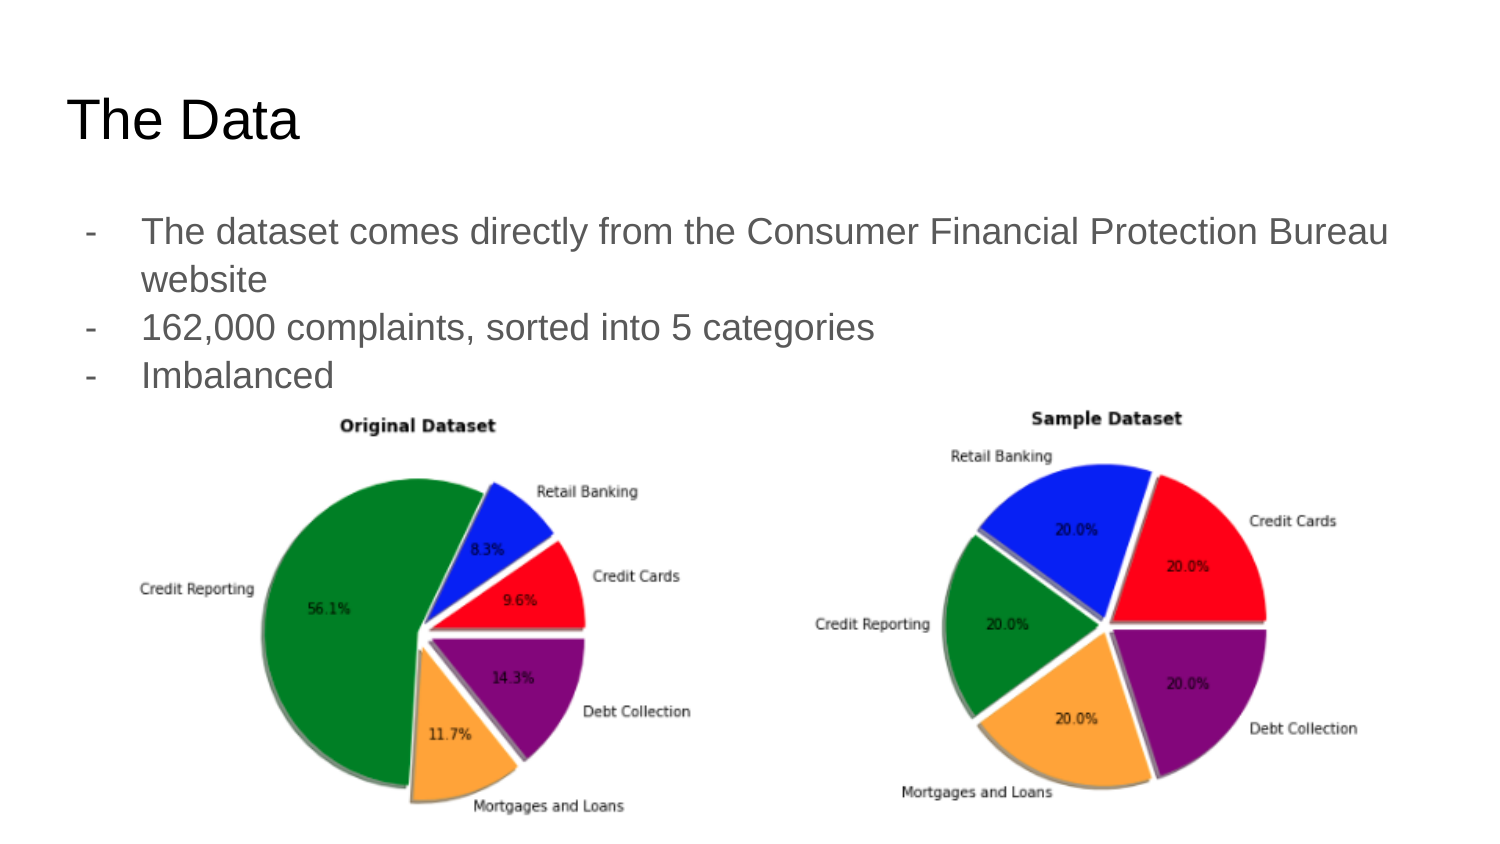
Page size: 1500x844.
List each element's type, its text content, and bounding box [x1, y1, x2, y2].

picture [773, 401, 1370, 843]
title The Data [51, 72, 1449, 167]
picture [118, 413, 700, 831]
list The dataset comes directly from the Consumer Financial Protection Bureau website 162,000 complaints, sorted into 5 categories Imbalanced [51, 189, 1449, 750]
